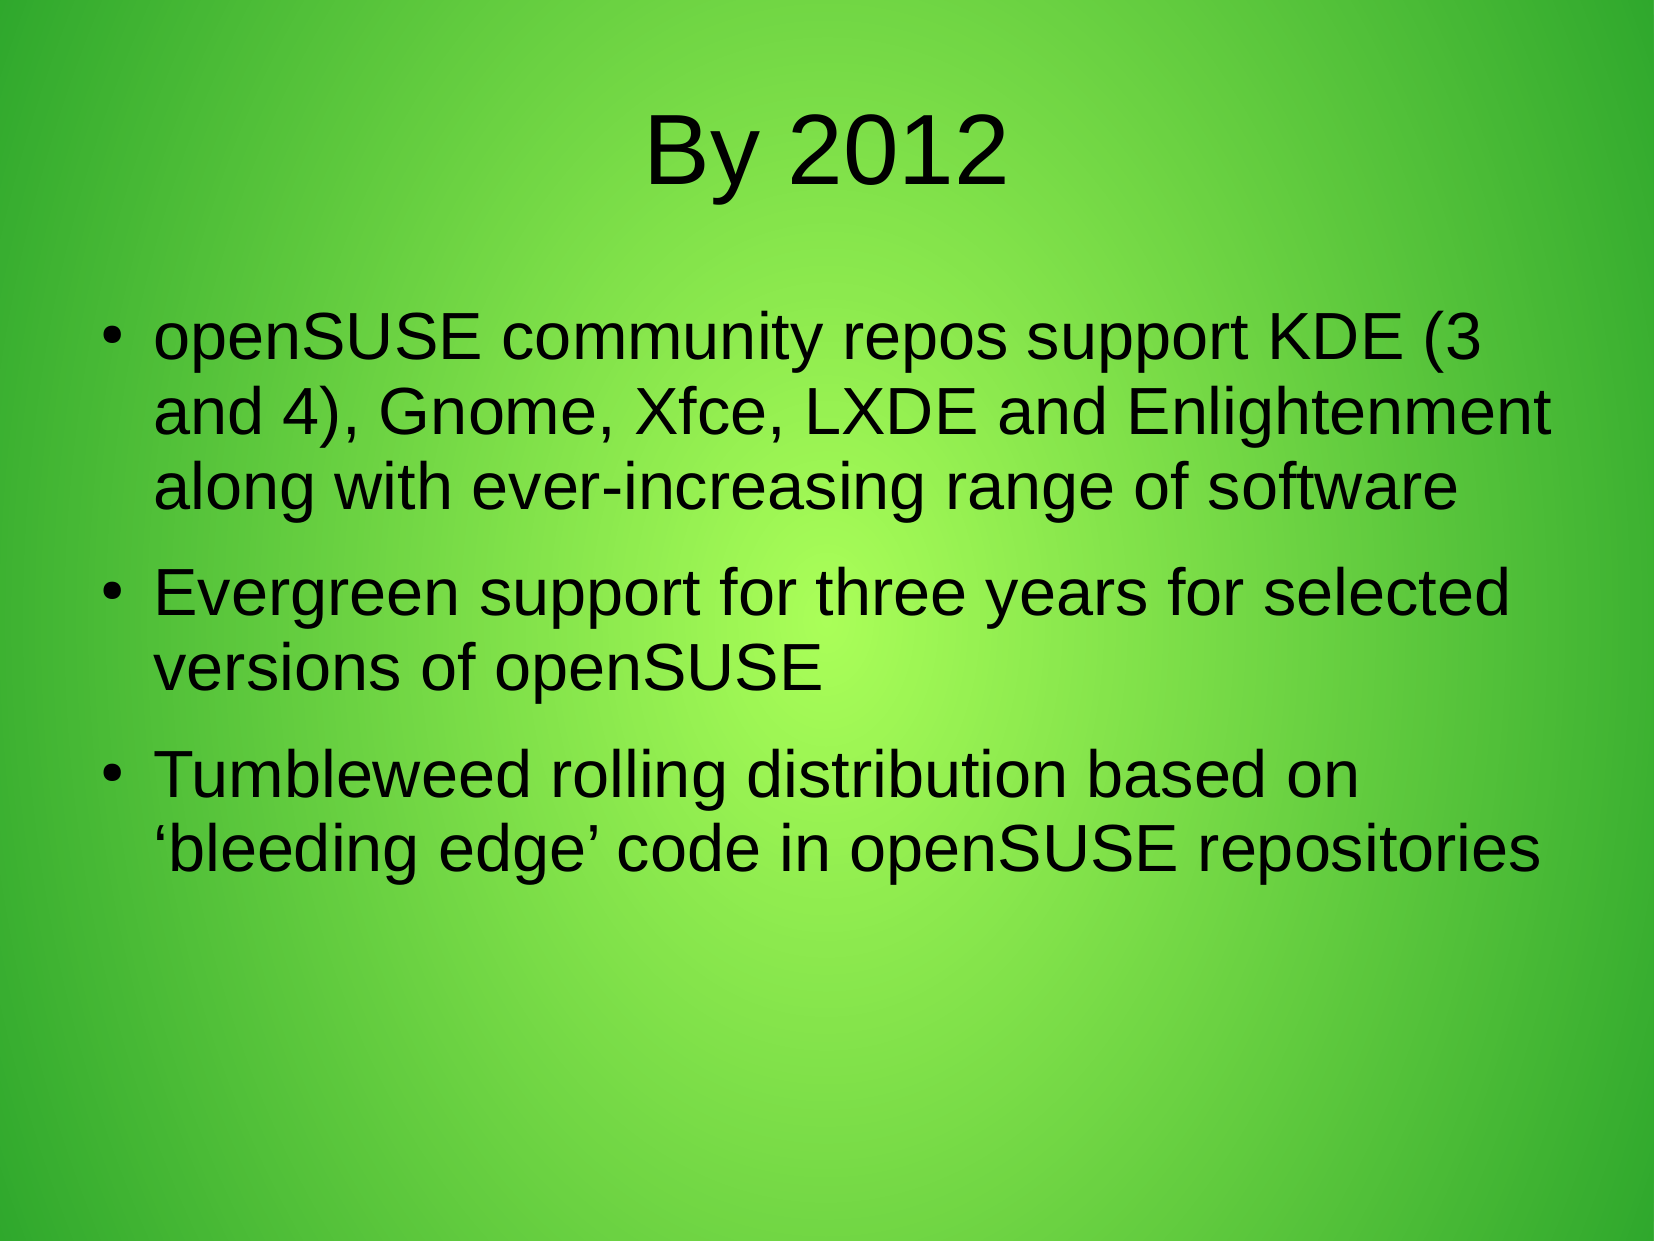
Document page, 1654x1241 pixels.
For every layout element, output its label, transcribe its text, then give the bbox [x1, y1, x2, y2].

title By 2012 [82, 47, 1571, 252]
list openSUSE community repos support KDE (3 and 4), Gnome, Xfce, LXDE and Enlightenment along with ever-increasing range of software Evergreen support for three years for selected versions of openSUSE Tumbleweed rolling distribution based on ‘bleeding edge’ code in openSUSE repositories [82, 299, 1571, 1111]
